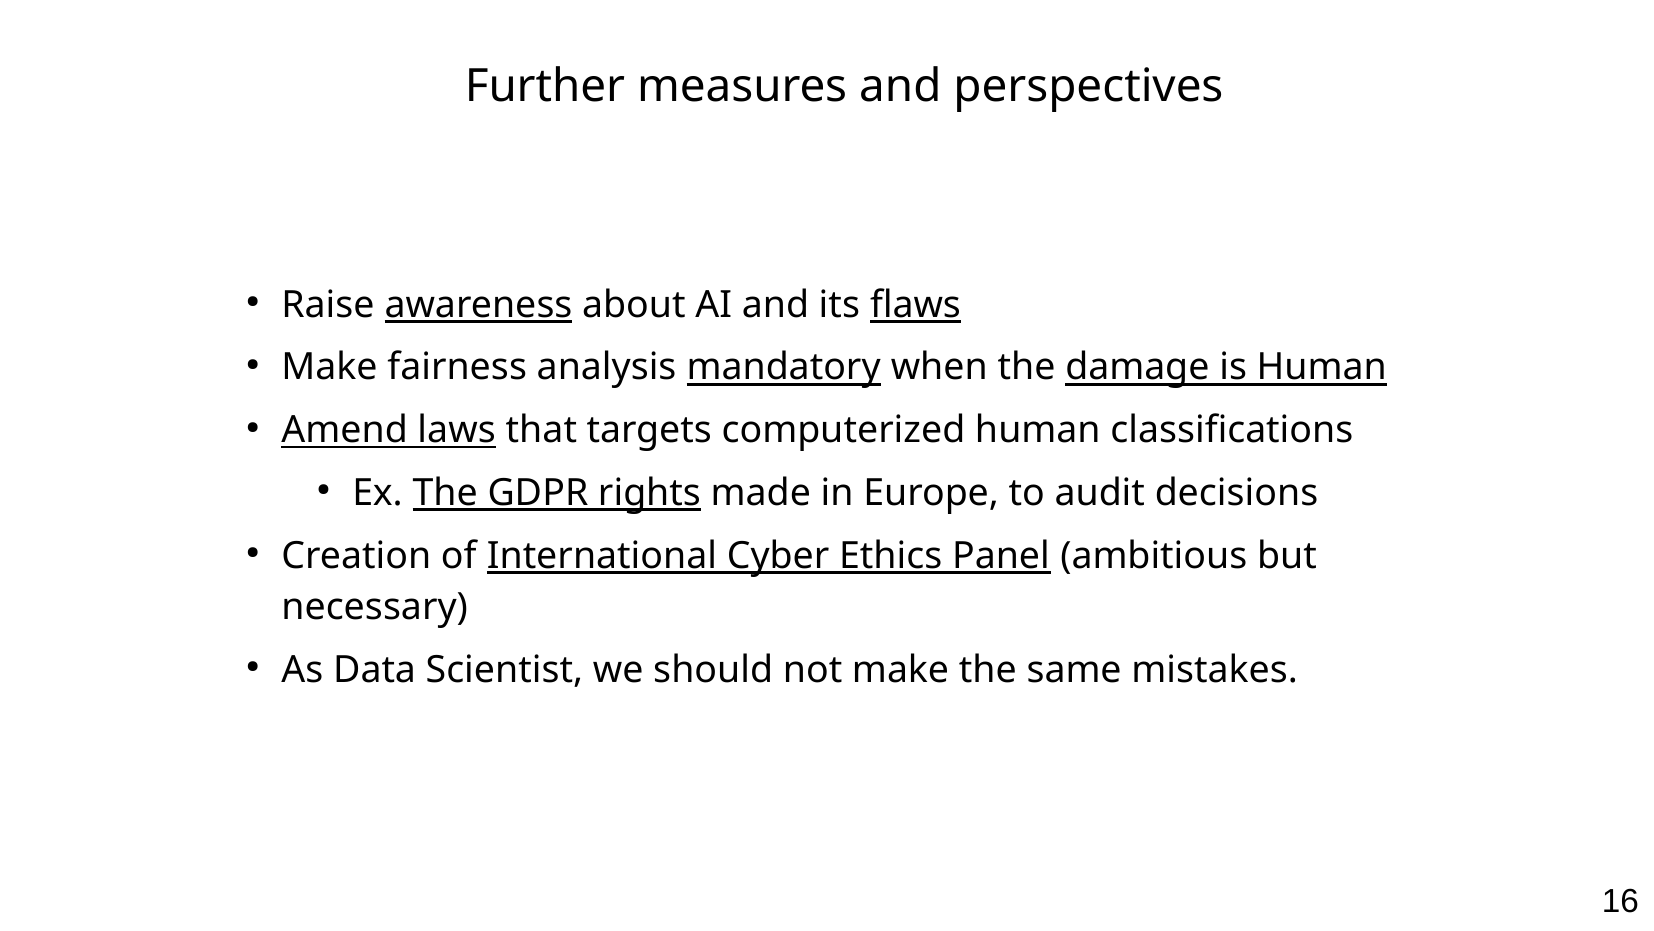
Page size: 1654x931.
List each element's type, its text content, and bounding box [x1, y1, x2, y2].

text_box Further measures and perspectives [376, 45, 1277, 123]
text_box <number> [1024, 874, 1654, 931]
text_box Raise awareness about AI and its flaws Make fairness analysis mandatory when the damage is Human Amend laws that targets computerized human classifications Ex. The GDPR rights made in Europe, to audit decisions Creation of International Cyber Ethics Panel (ambitious but necessary) As Data Scientist, we should not make the same mistakes. [231, 269, 1423, 809]
